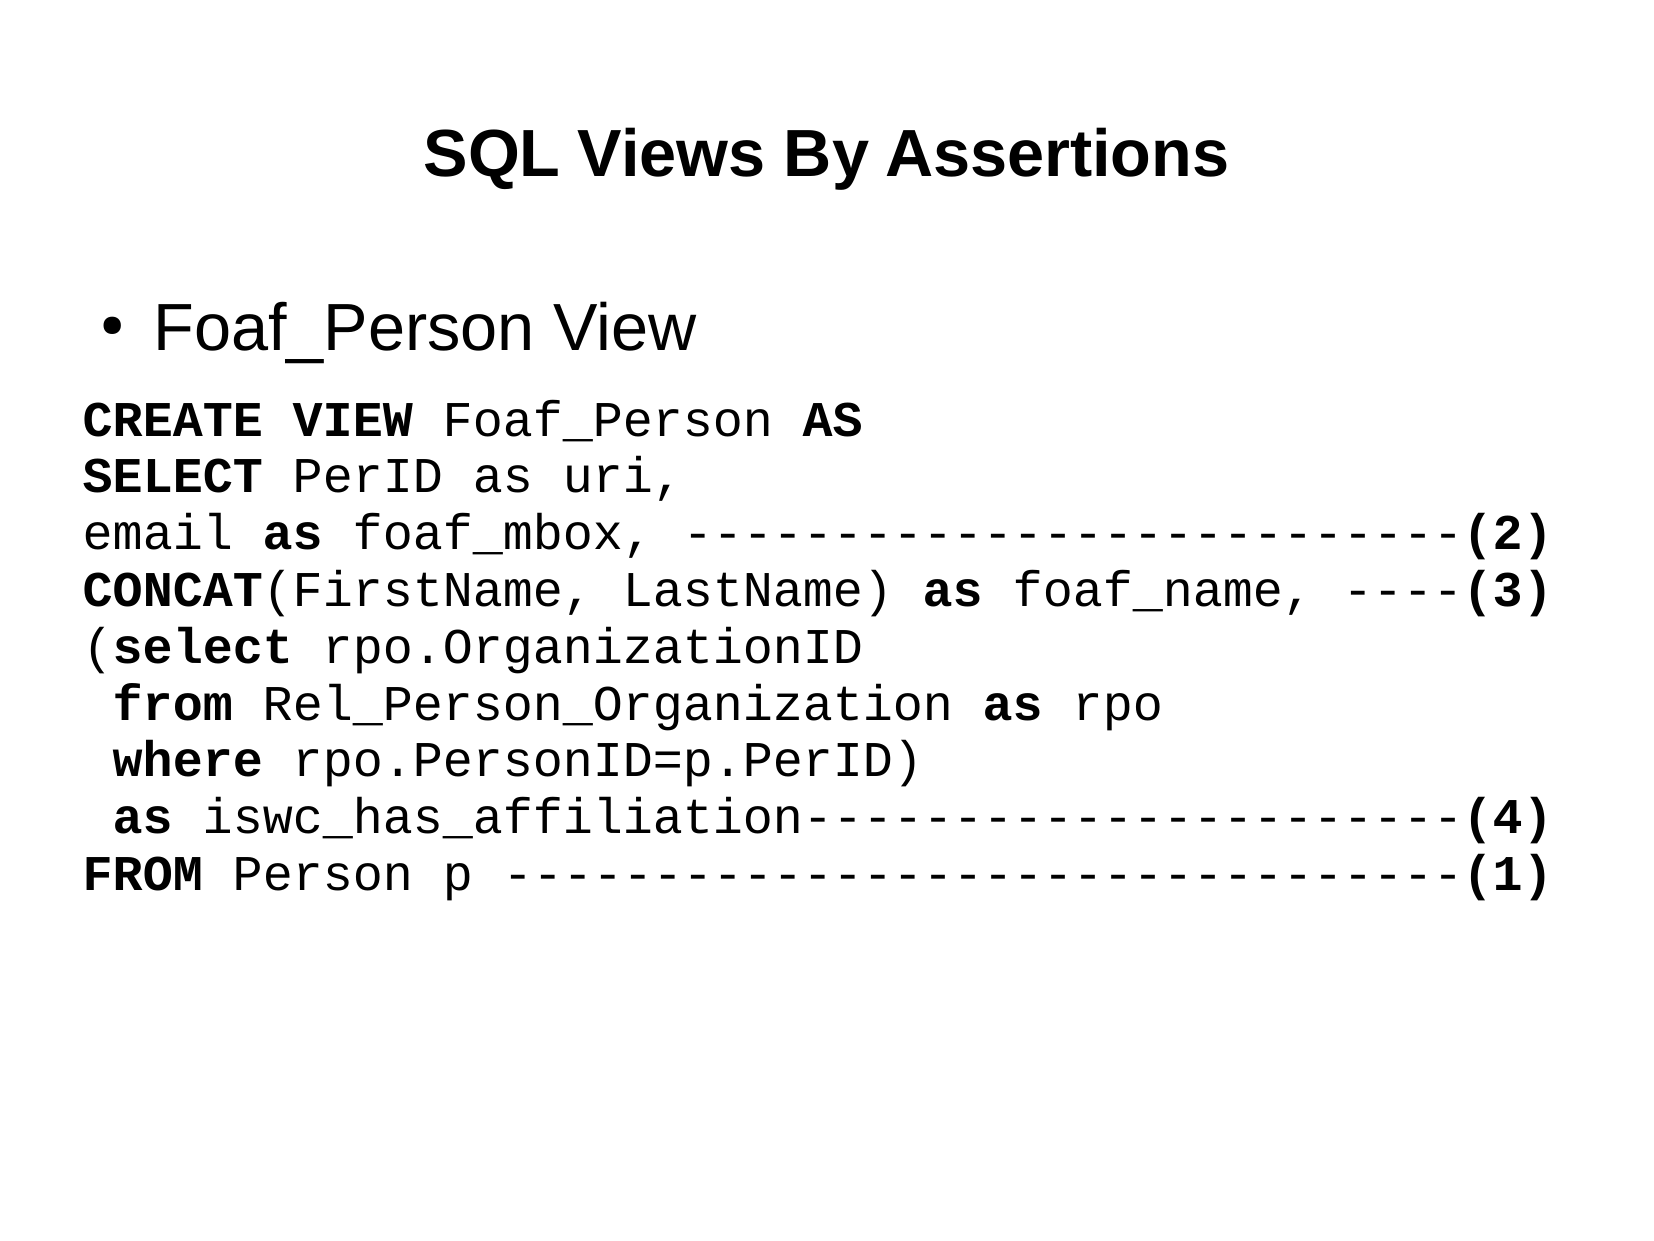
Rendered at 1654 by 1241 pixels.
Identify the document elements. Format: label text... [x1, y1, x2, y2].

list Foaf_Person View CREATE VIEW Foaf_Person AS SELECT PerID as uri, email as foaf_mbox, --------------------------(2) CONCAT(FirstName, LastName) as foaf_name, ----(3) (select rpo.OrganizationID from Rel_Person_Organization as rpo where rpo.PersonID=p.PerID) as iswc_has_affiliation----------------------(4) FROM Person p --------------------------------(1) [82, 290, 1571, 1094]
title SQL Views By Assertions [82, 56, 1571, 250]
